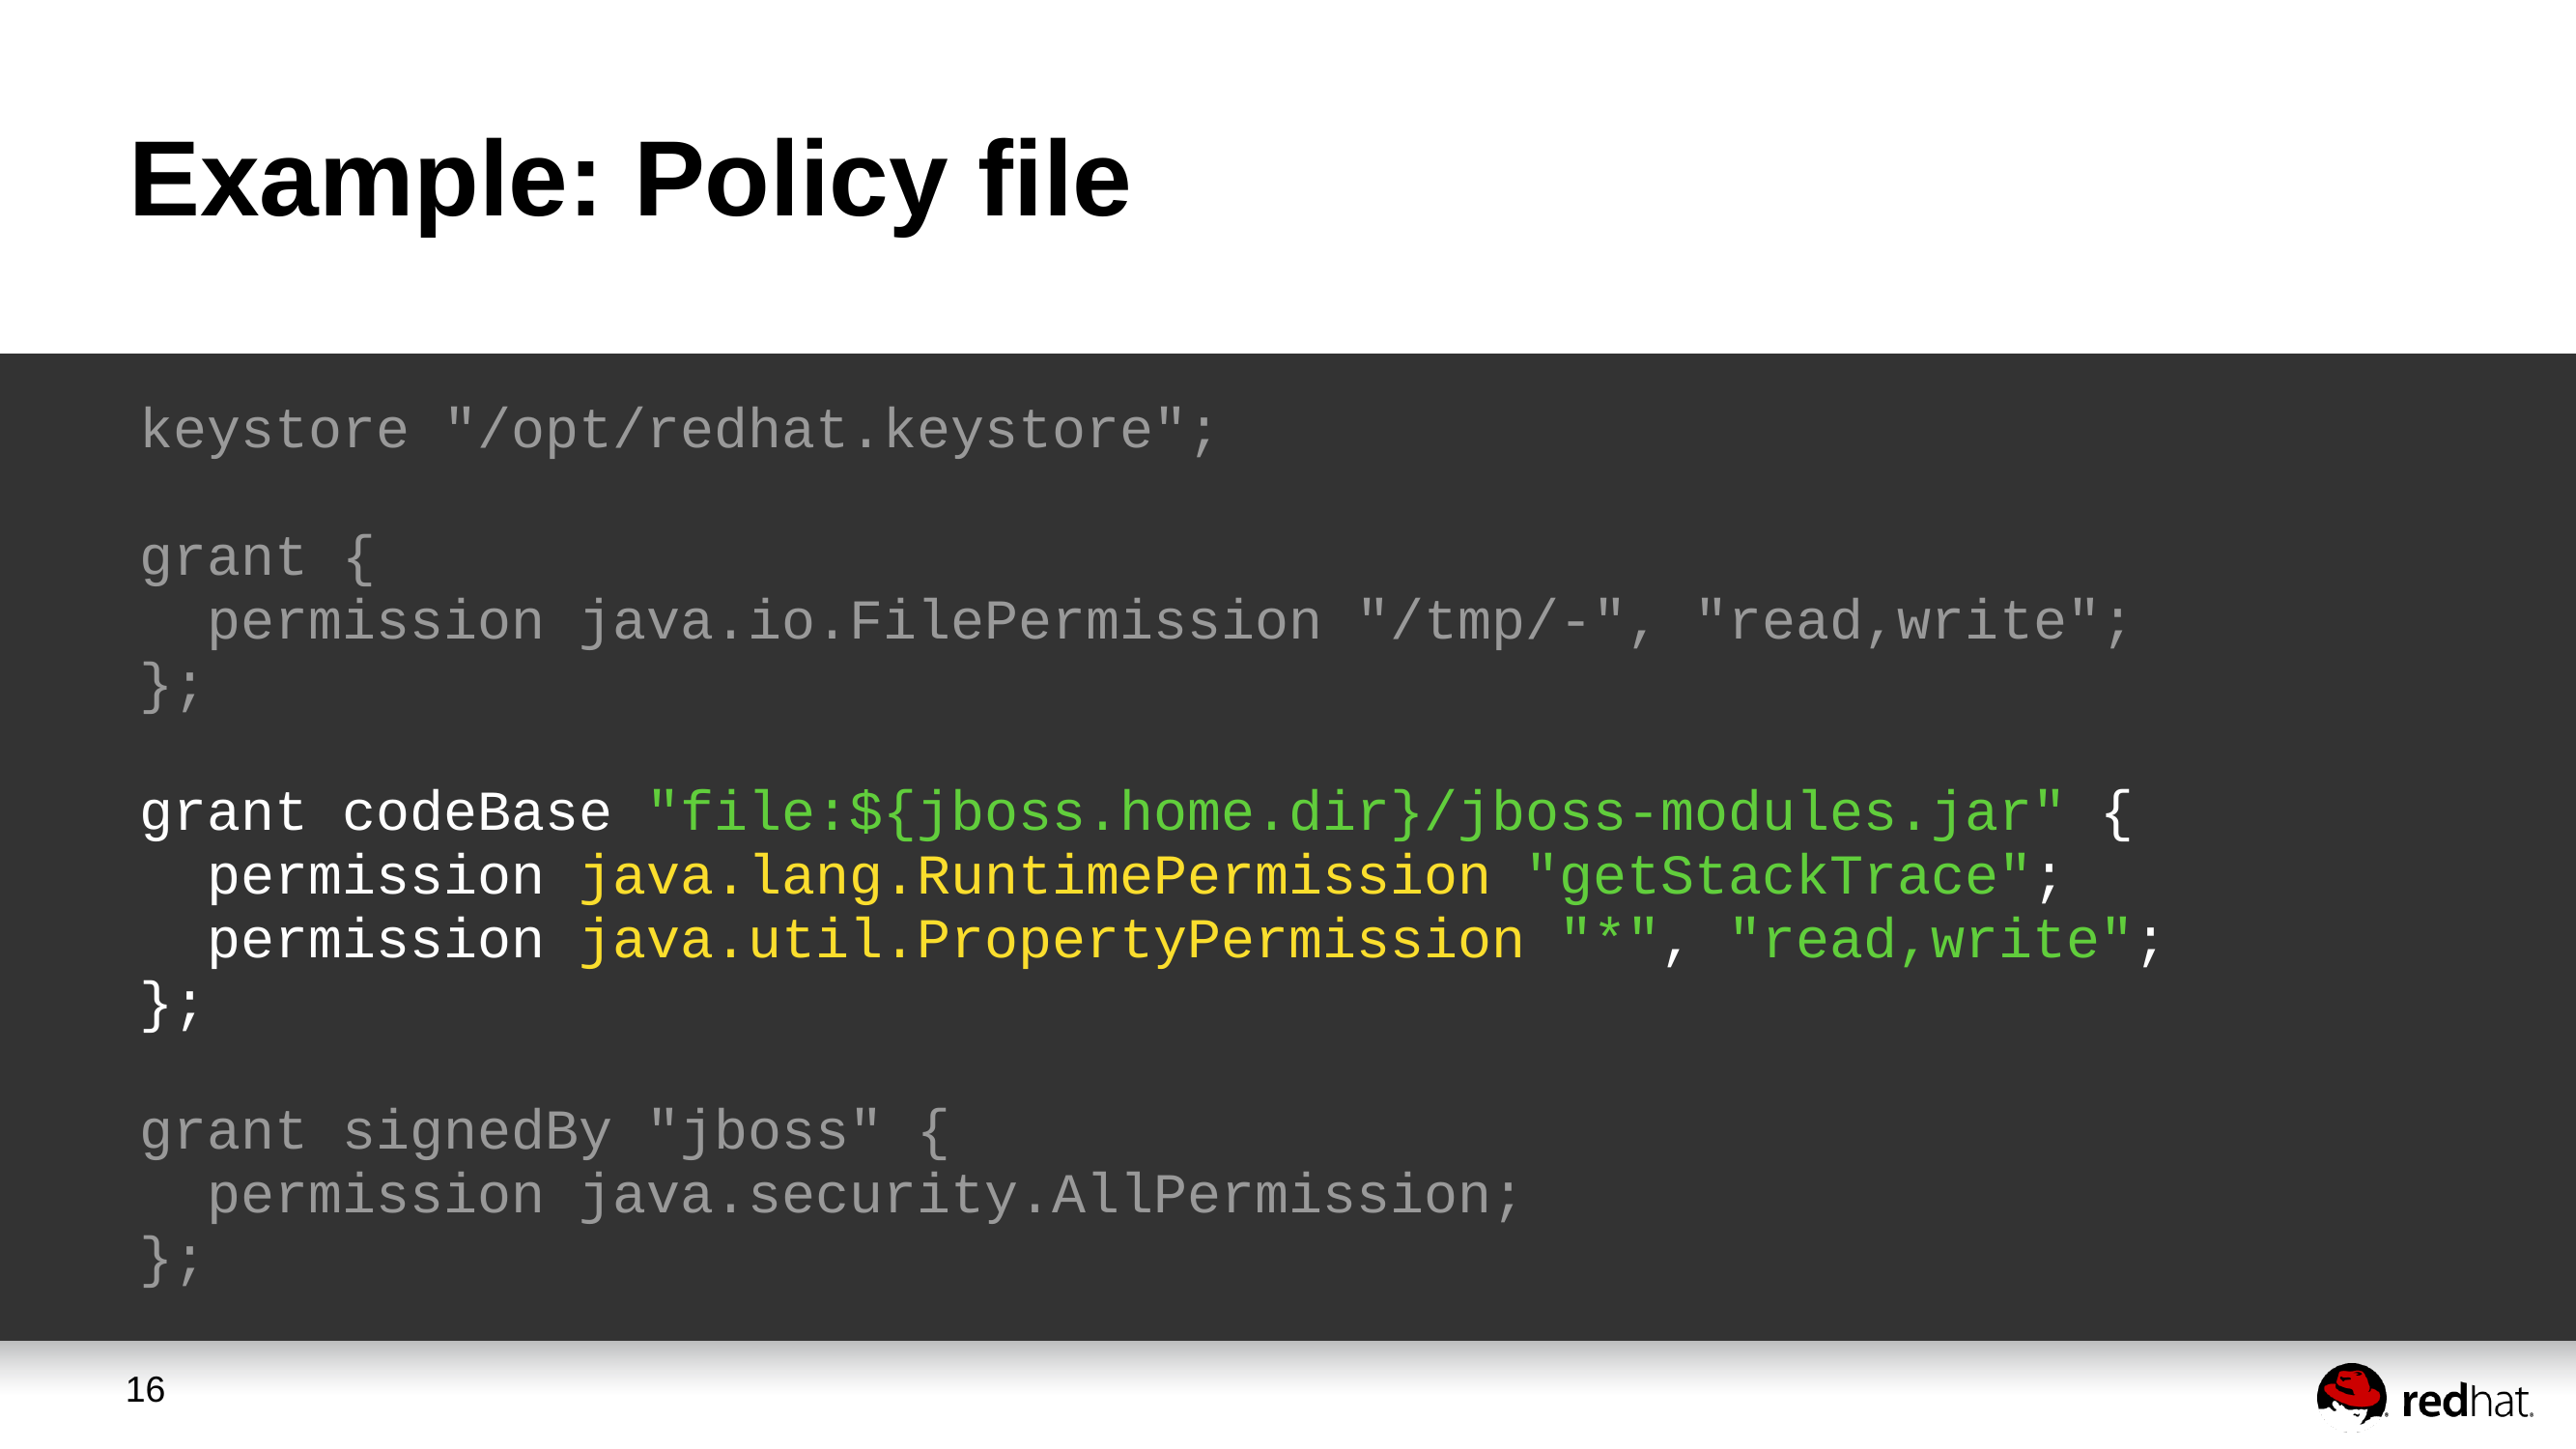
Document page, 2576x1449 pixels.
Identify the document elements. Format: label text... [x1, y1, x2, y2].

picture [0, 1341, 2576, 1445]
title Example: Policy file [128, 57, 2448, 300]
text_box keystore "/opt/redhat.keystore"; grant { permission java.io.FilePermission "/tmp/-", "read,write"; }; grant codeBase "file:${jboss.home.dir}/jboss-modules.jar" { permission java.lang.RuntimePermission "getStackTrace"; permission java.util.PropertyPermission "*", "read,write"; }; grant signedBy "jboss" { permission java.security.AllPermission; }; [0, 354, 2576, 1341]
